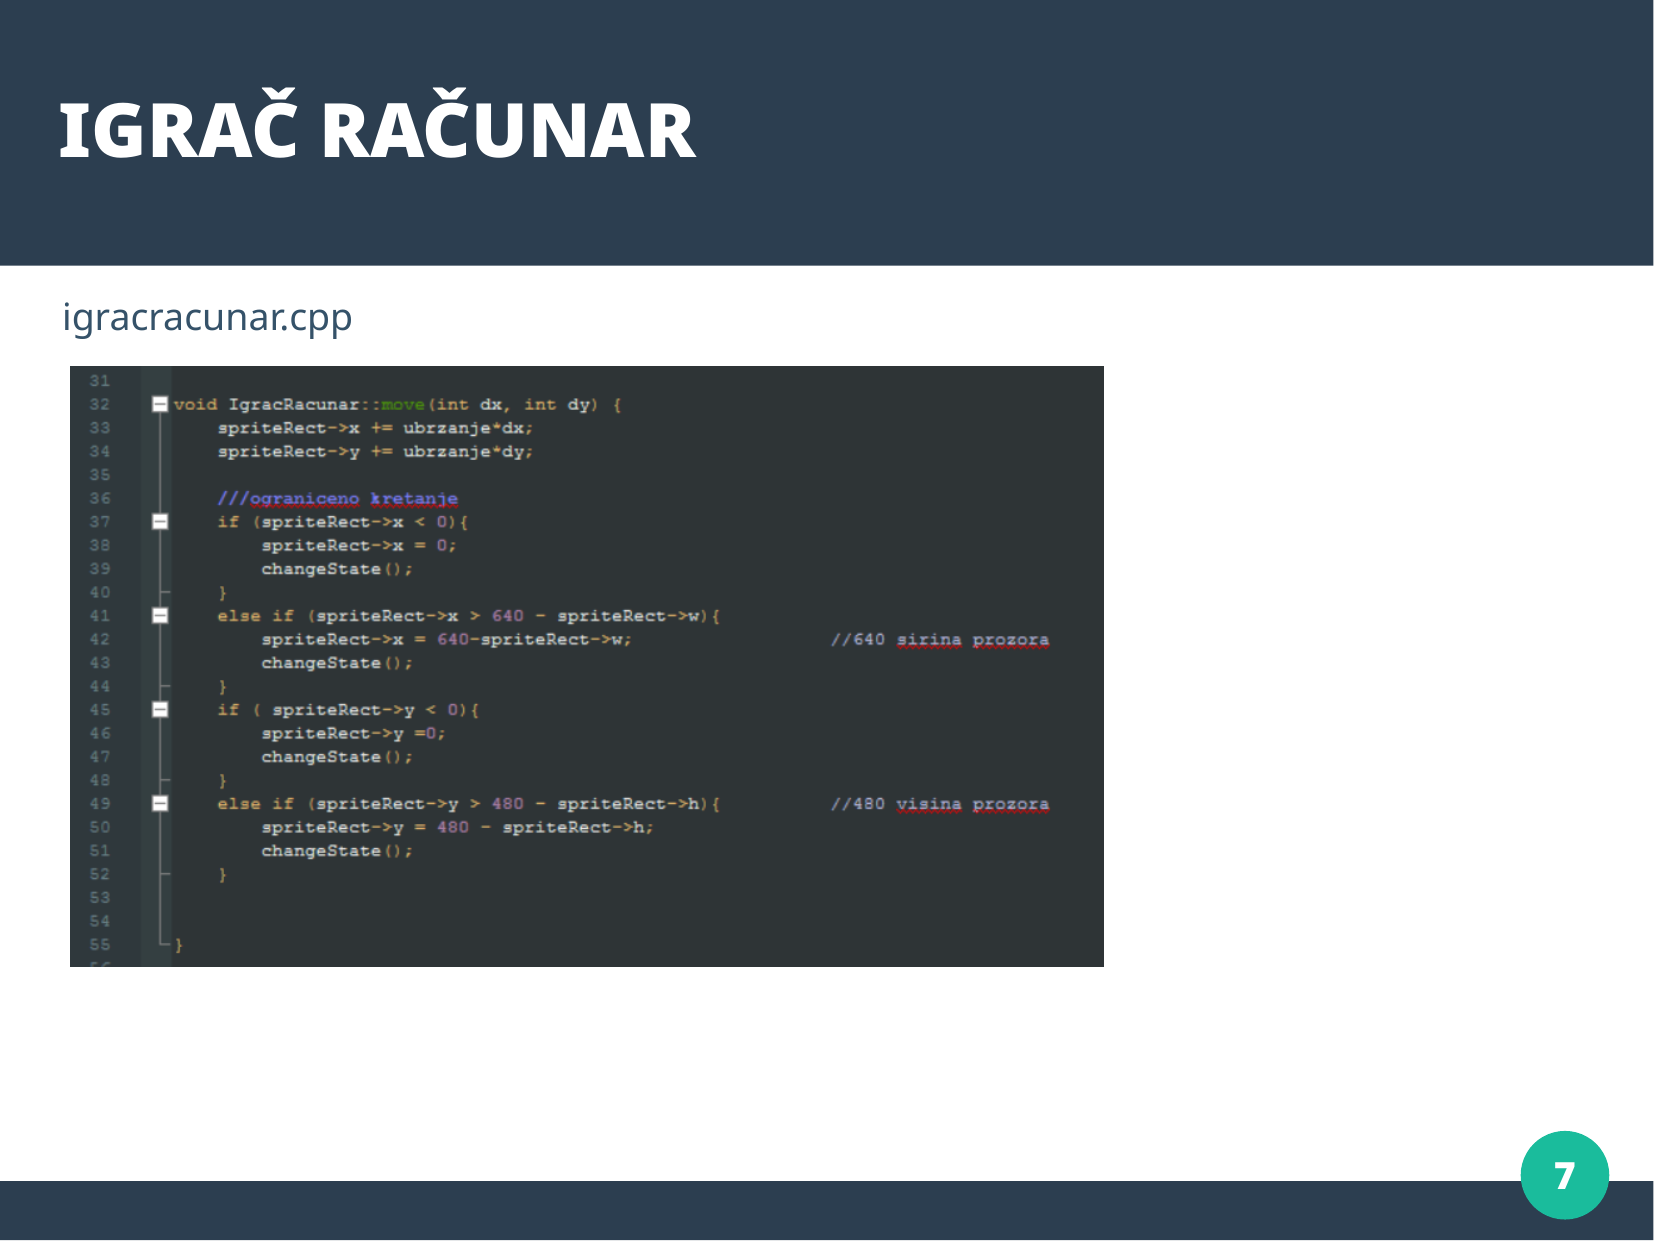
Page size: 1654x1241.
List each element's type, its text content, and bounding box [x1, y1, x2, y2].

text_box igracracunar.cpp [47, 283, 591, 346]
picture [70, 366, 1104, 967]
title IGRAČ RAČUNAR [59, 49, 1595, 207]
